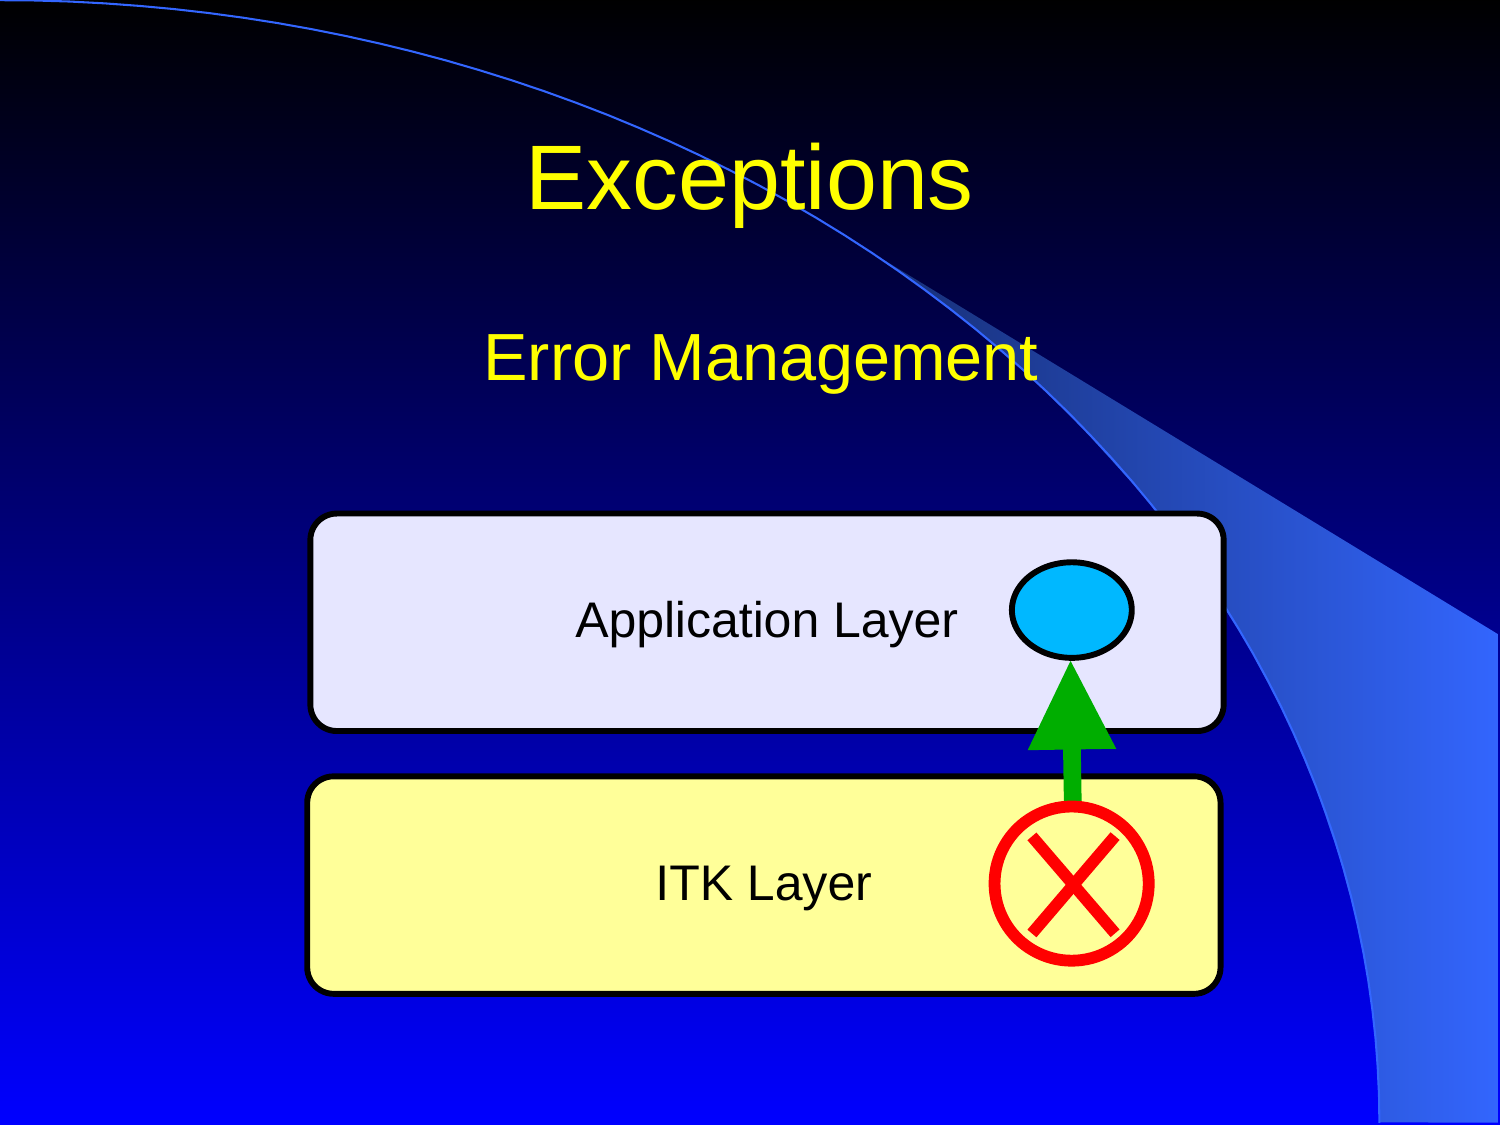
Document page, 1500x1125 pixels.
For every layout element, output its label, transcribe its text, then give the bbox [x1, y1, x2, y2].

text_box Error Management [35, 324, 1488, 395]
title Exceptions [112, 87, 1388, 276]
text_box [1011, 562, 1132, 658]
text_box ITK Layer [1001, 813, 1142, 954]
text_box Application Layer [310, 513, 1224, 732]
text_box ITK Layer [307, 776, 1221, 994]
